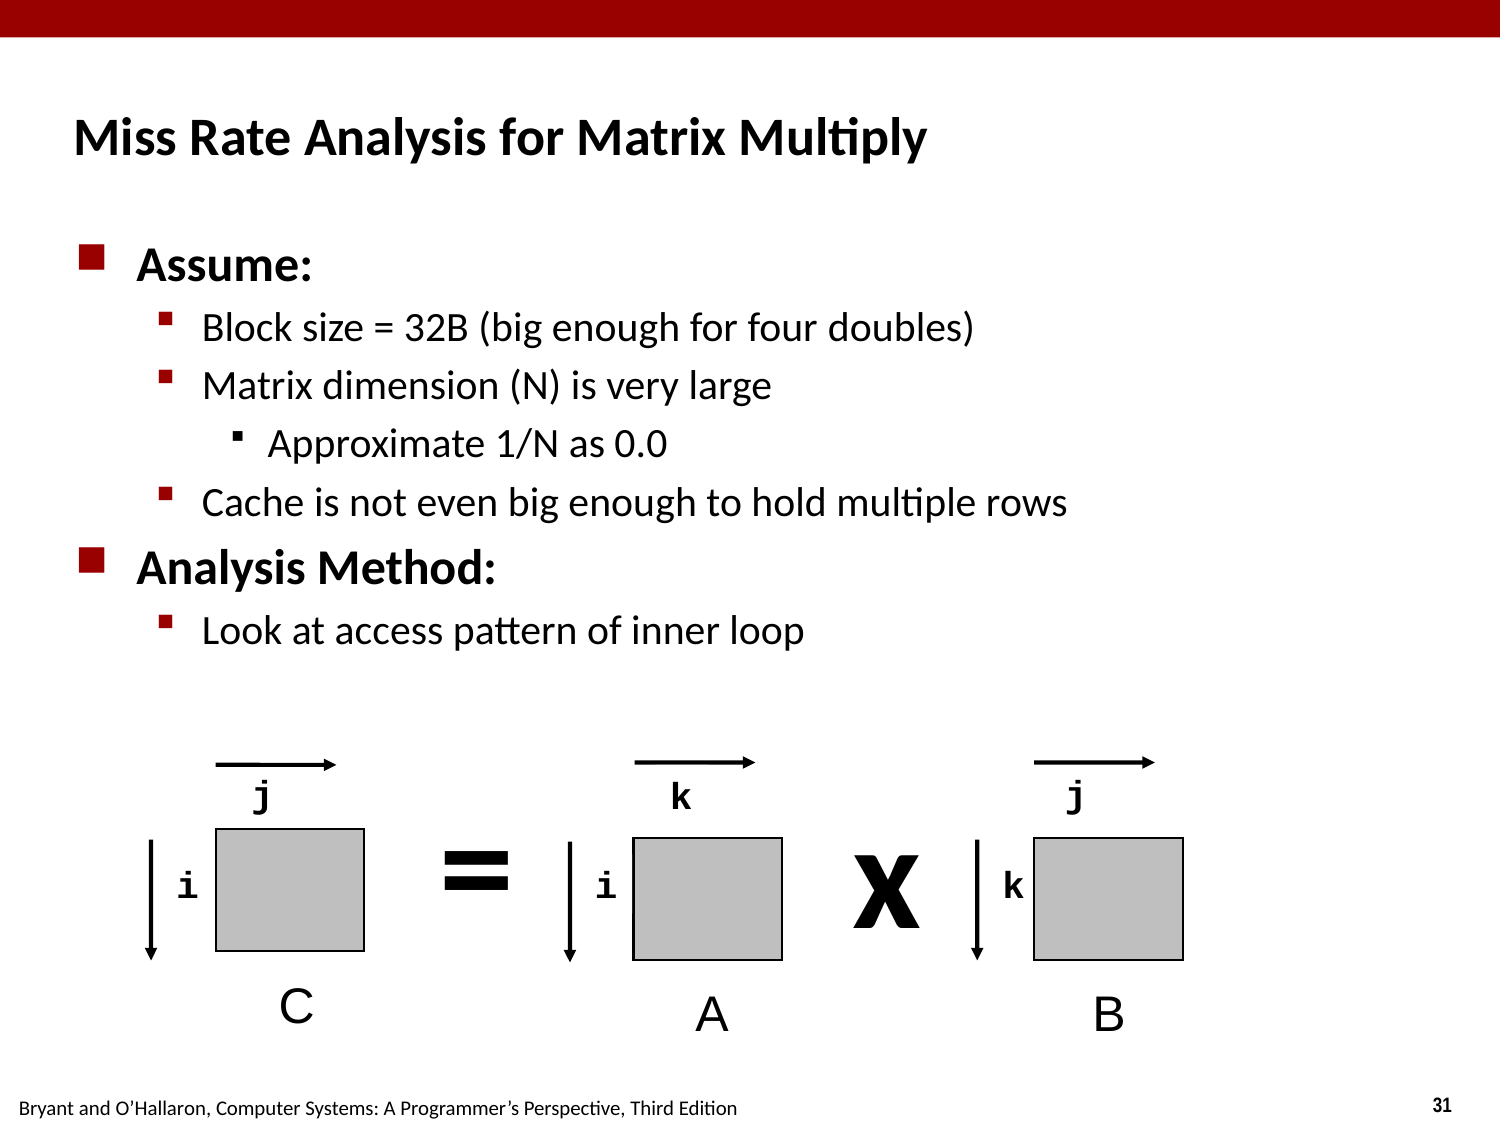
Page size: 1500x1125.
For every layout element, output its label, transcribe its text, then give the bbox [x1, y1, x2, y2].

text_box [215, 828, 365, 951]
text_box [633, 838, 783, 961]
text_box i [579, 853, 633, 914]
text_box [1034, 838, 1183, 961]
text_box k [987, 853, 1034, 914]
text_box C [263, 965, 330, 1041]
text_box k [655, 764, 708, 825]
text_box x [837, 771, 925, 966]
title Miss Rate Analysis for Matrix Multiply [58, 71, 1304, 197]
text_box B [1077, 974, 1141, 1050]
text_box j [1049, 765, 1103, 823]
text_box i [161, 853, 214, 914]
list Assume: Block size = 32B (big enough for four doubles) Matrix dimension (N) is very large Approximate 1/N as 0.0 Cache is not even big enough to hold multiple rows Analysis Method: Look at access pattern of inner loop [65, 223, 1361, 1040]
text_box = [424, 761, 513, 957]
text_box j [236, 767, 289, 823]
text_box A [680, 974, 744, 1050]
